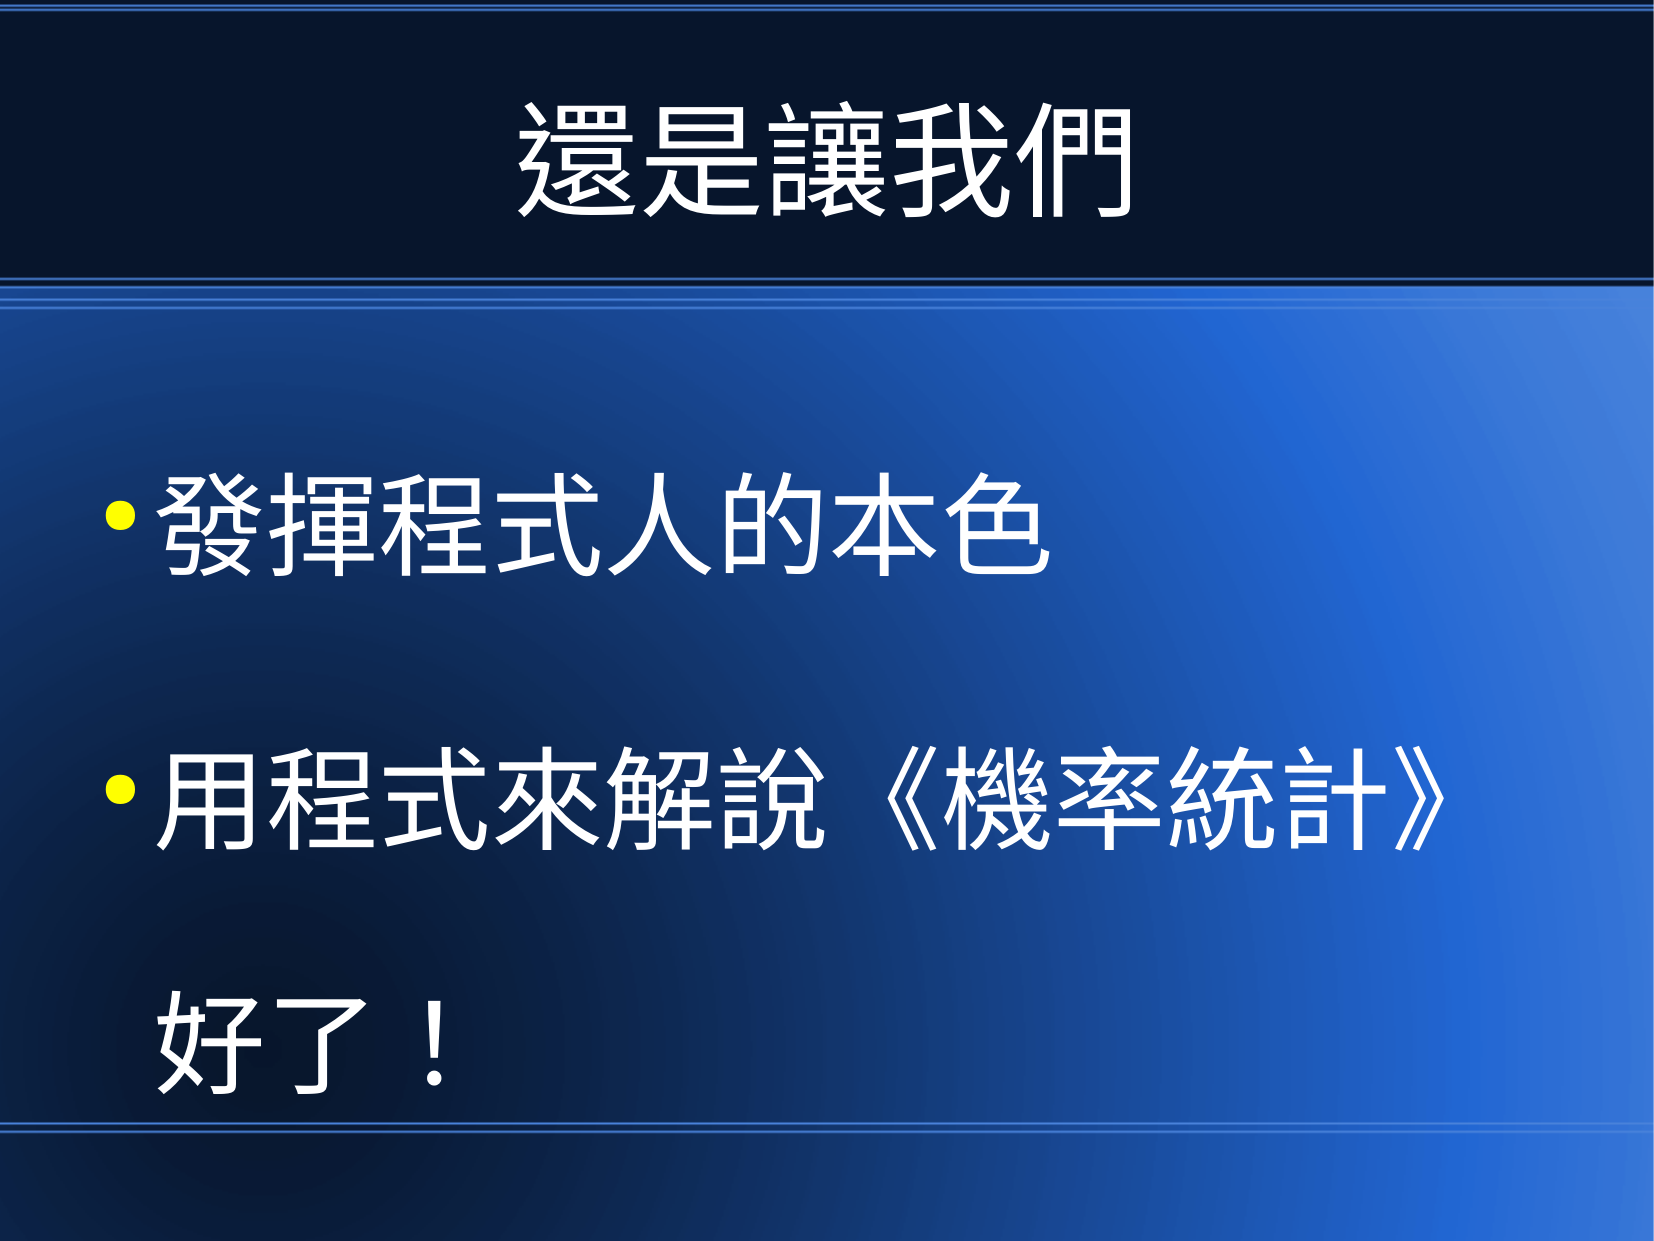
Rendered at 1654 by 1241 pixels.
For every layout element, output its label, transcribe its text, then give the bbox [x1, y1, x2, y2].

picture [0, 0, 1654, 1241]
list 發揮程式人的本色 用程式來解說《機率統計》好了！ [82, 355, 1571, 1241]
title 還是讓我們 [82, 49, 1571, 257]
